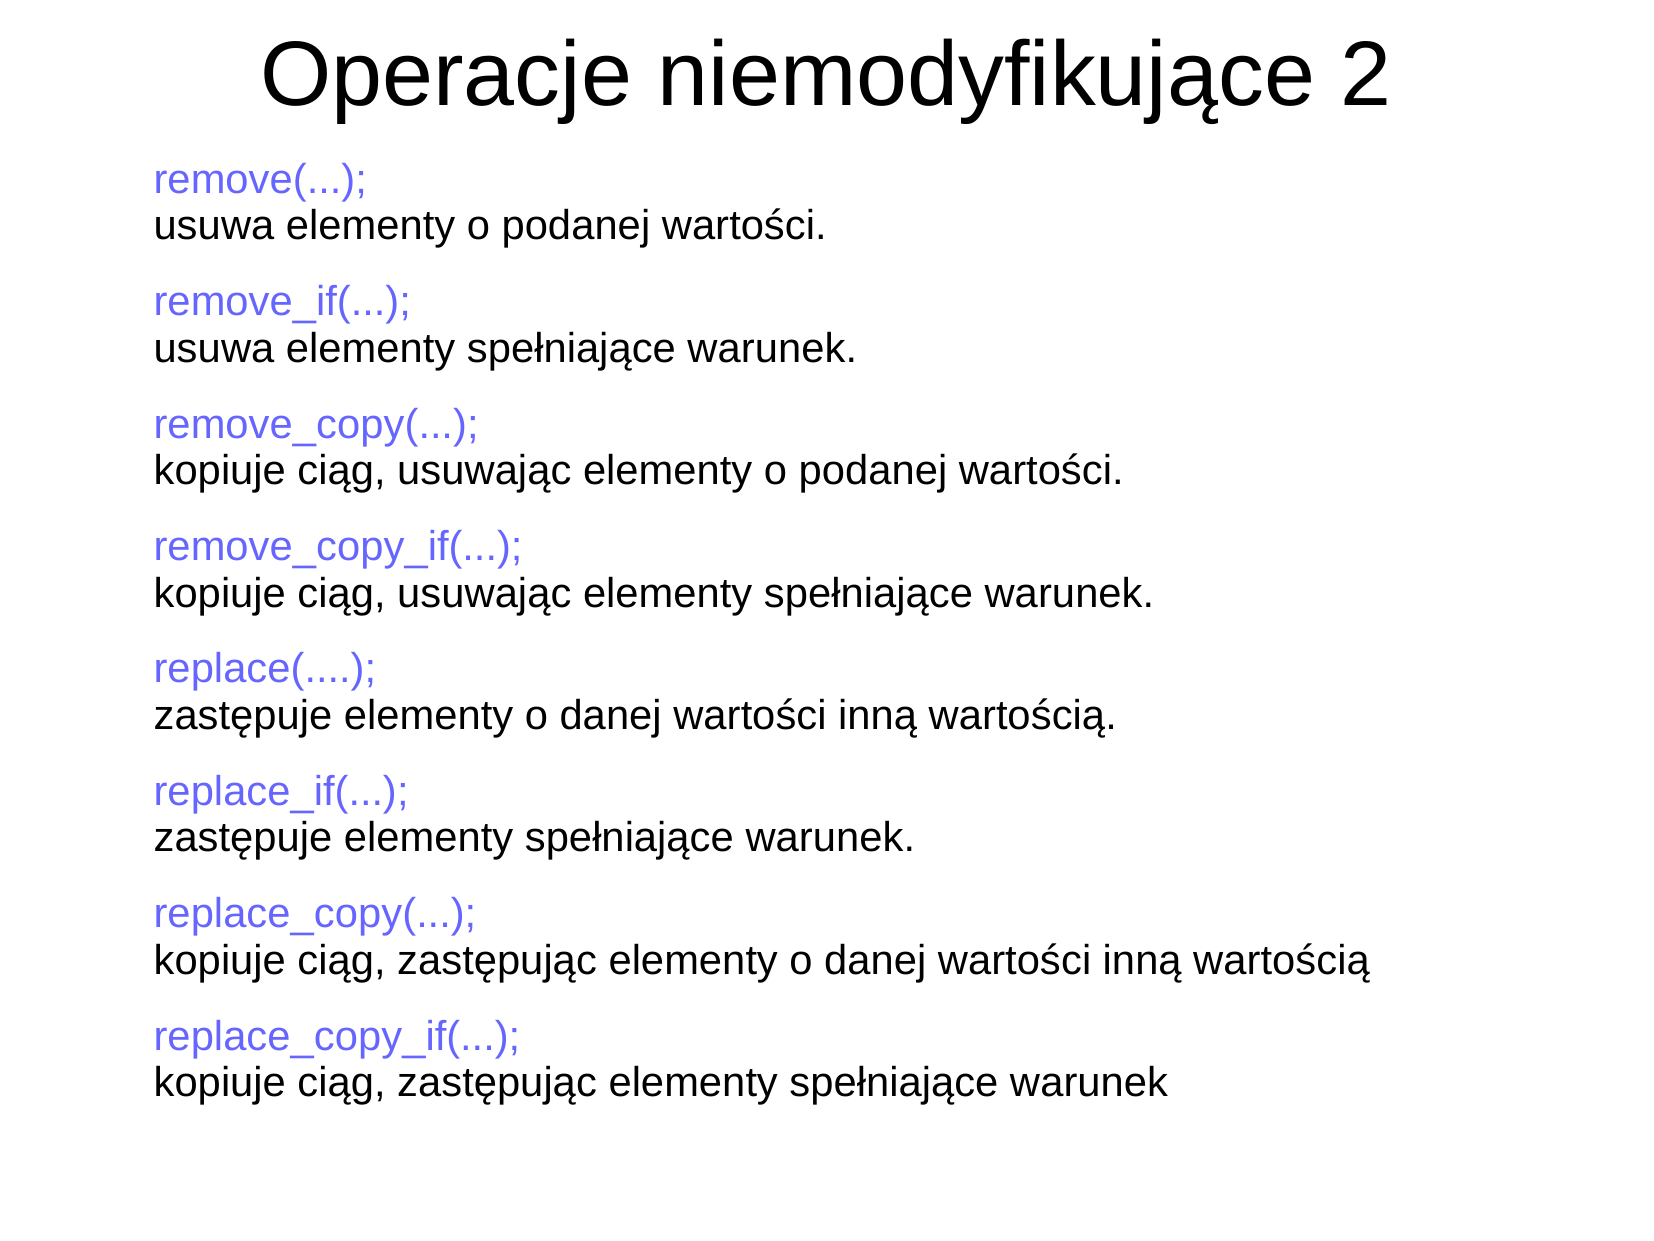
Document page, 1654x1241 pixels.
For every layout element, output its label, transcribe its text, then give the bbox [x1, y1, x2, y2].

list remove(...); usuwa elementy o podanej wartości. remove_if(...); usuwa elementy spełniające warunek. remove_copy(...); kopiuje ciąg, usuwając elementy o podanej wartości. remove_copy_if(...); kopiuje ciąg, usuwając elementy spełniające warunek. replace(....); zastępuje elementy o danej wartości inną wartością. replace_if(...); zastępuje elementy spełniające warunek. replace_copy(...); kopiuje ciąg, zastępując elementy o danej wartości inną wartością replace_copy_if(...); kopiuje ciąg, zastępując elementy spełniające warunek [82, 155, 1571, 1111]
title Operacje niemodyfikujące 2 [82, 0, 1571, 155]
